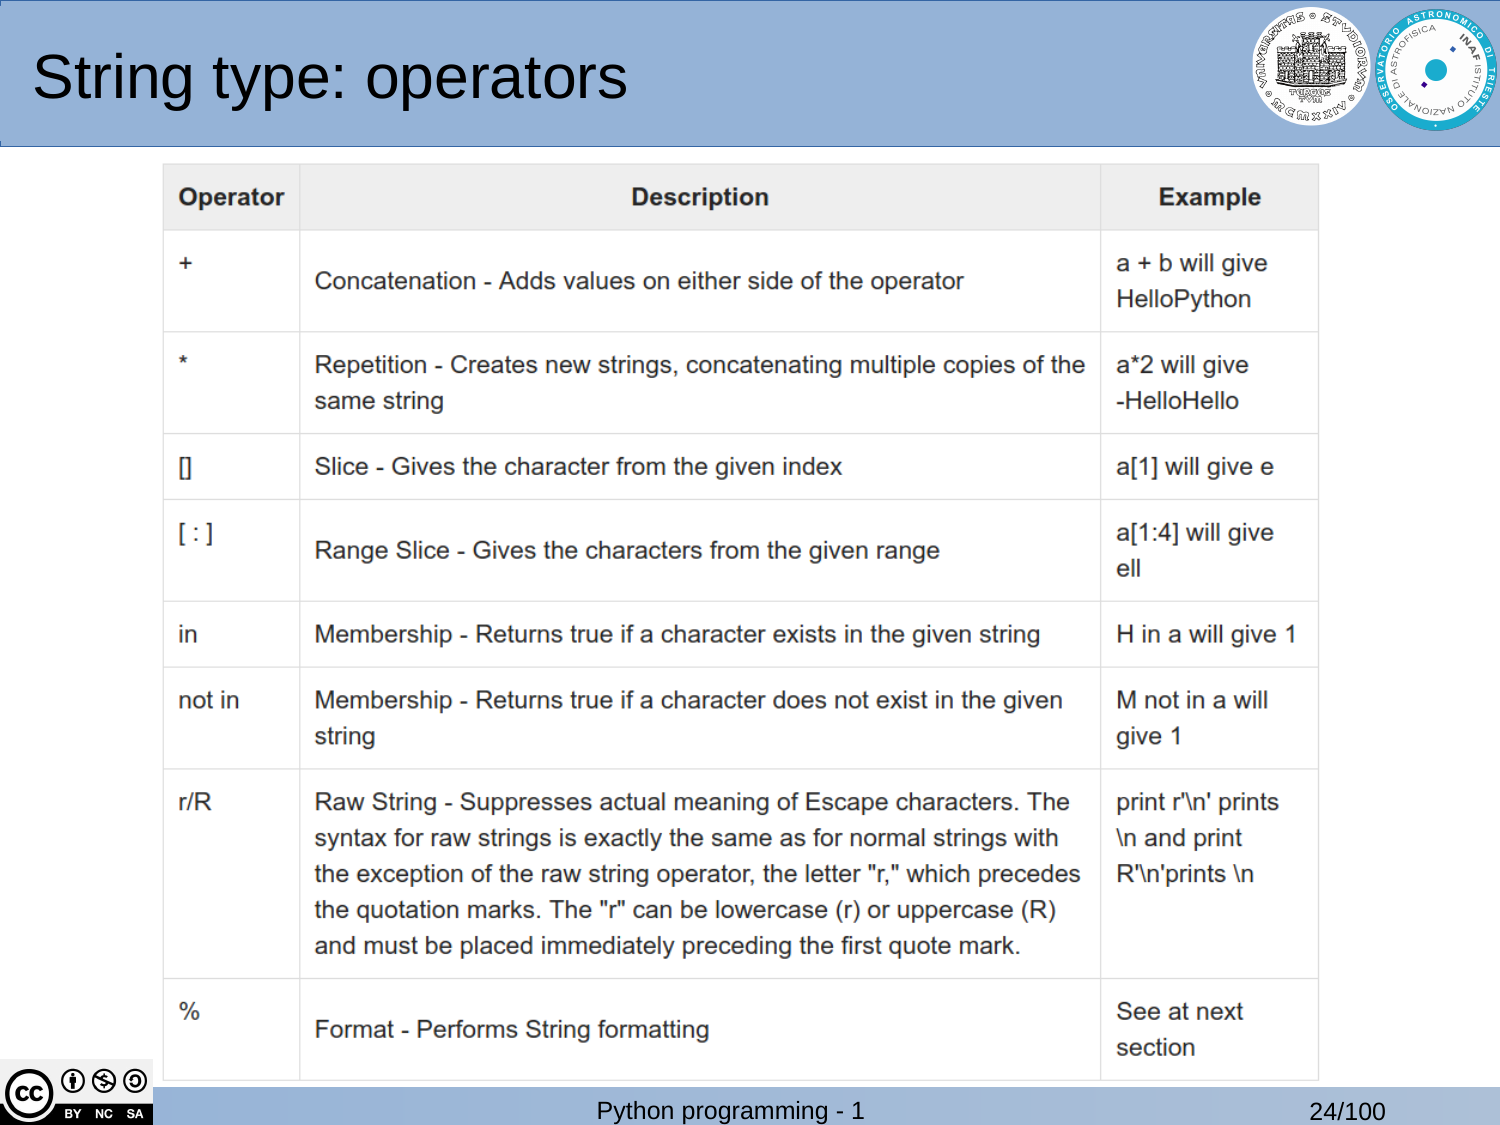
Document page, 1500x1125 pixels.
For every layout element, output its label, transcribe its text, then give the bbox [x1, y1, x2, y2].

text_box String type: operators [0, 5, 1253, 141]
picture [1253, 0, 1500, 156]
picture [158, 160, 1324, 1087]
picture [0, 1059, 153, 1125]
